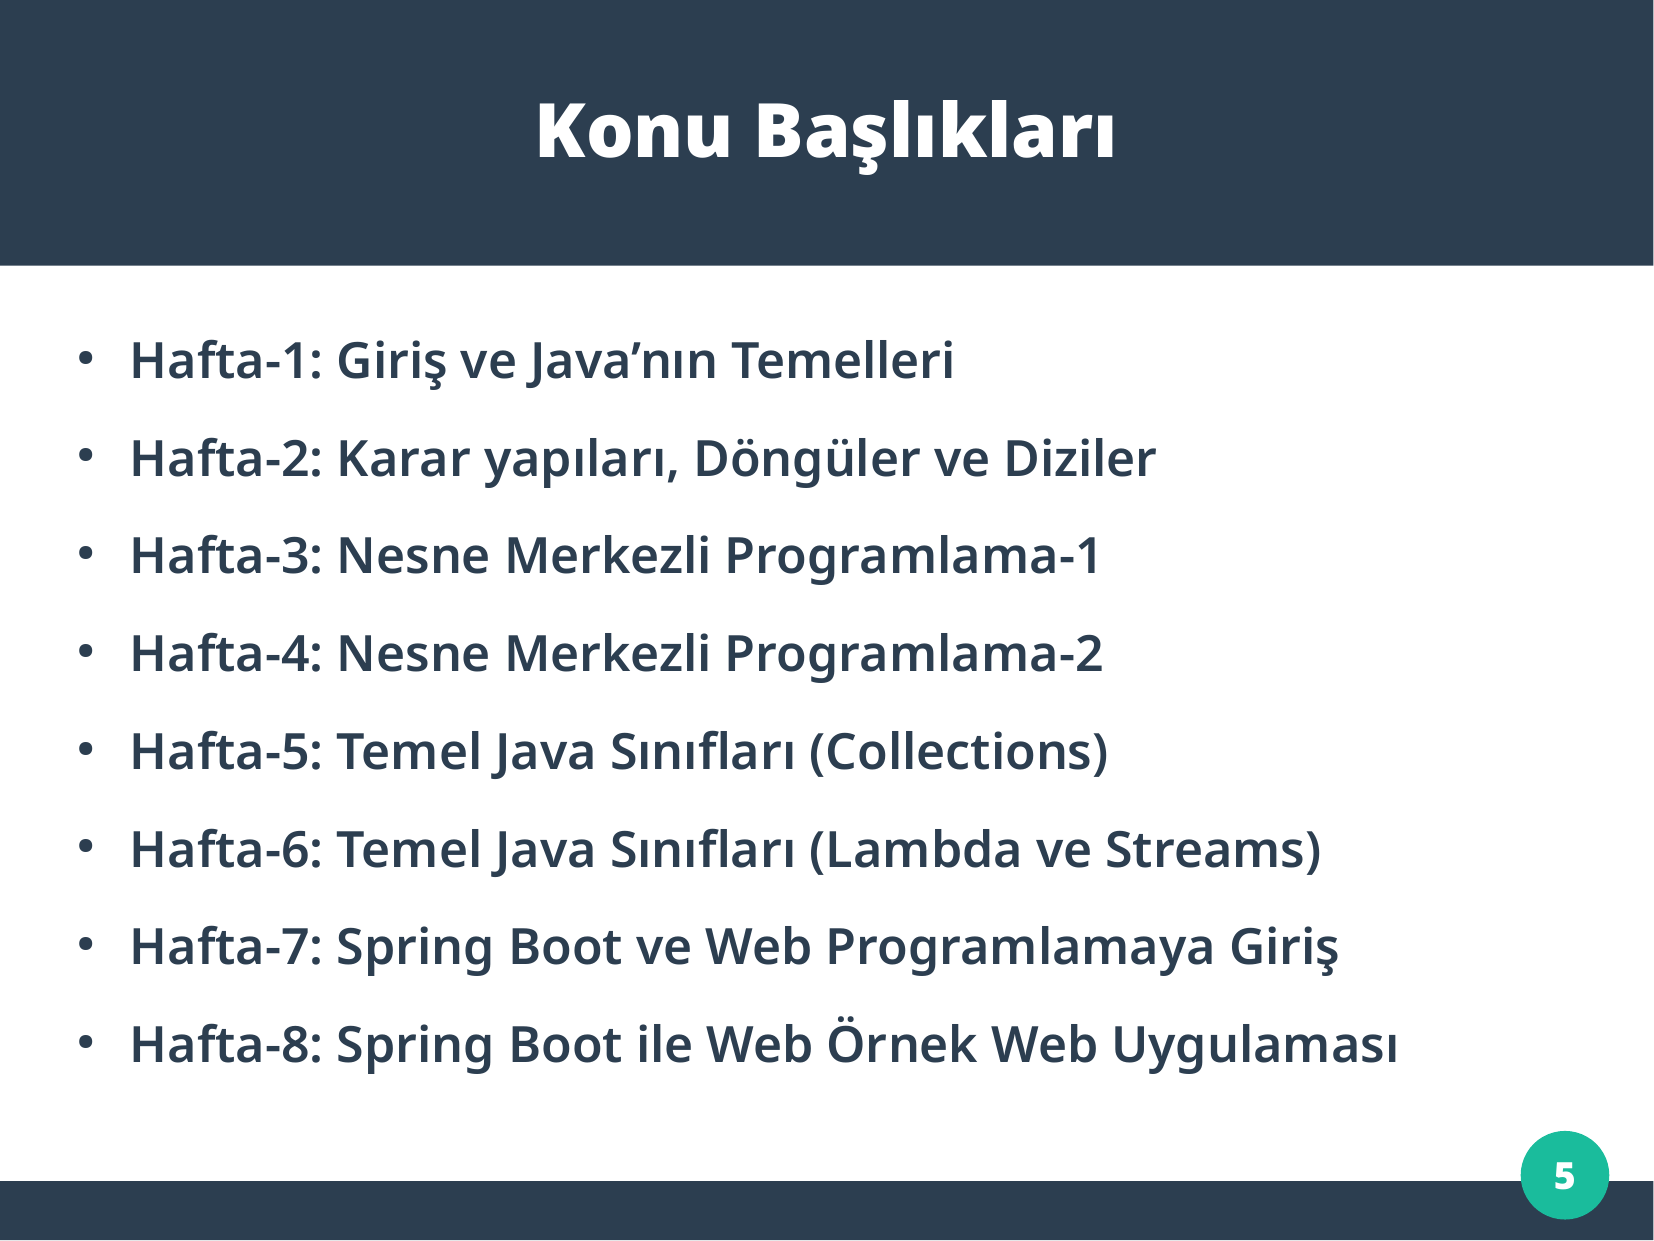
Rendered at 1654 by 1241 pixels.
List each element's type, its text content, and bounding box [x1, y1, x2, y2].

list Hafta-1: Giriş ve Java’nın Temelleri Hafta-2: Karar yapıları, Döngüler ve Diziler Hafta-3: Nesne Merkezli Programlama-1 Hafta-4: Nesne Merkezli Programlama-2 Hafta-5: Temel Java Sınıfları (Collections) Hafta-6: Temel Java Sınıfları (Lambda ve Streams) Hafta-7: Spring Boot ve Web Programlamaya Giriş Hafta-8: Spring Boot ile Web Örnek Web Uygulaması [59, 324, 1595, 1152]
title Konu Başlıkları [59, 49, 1595, 207]
